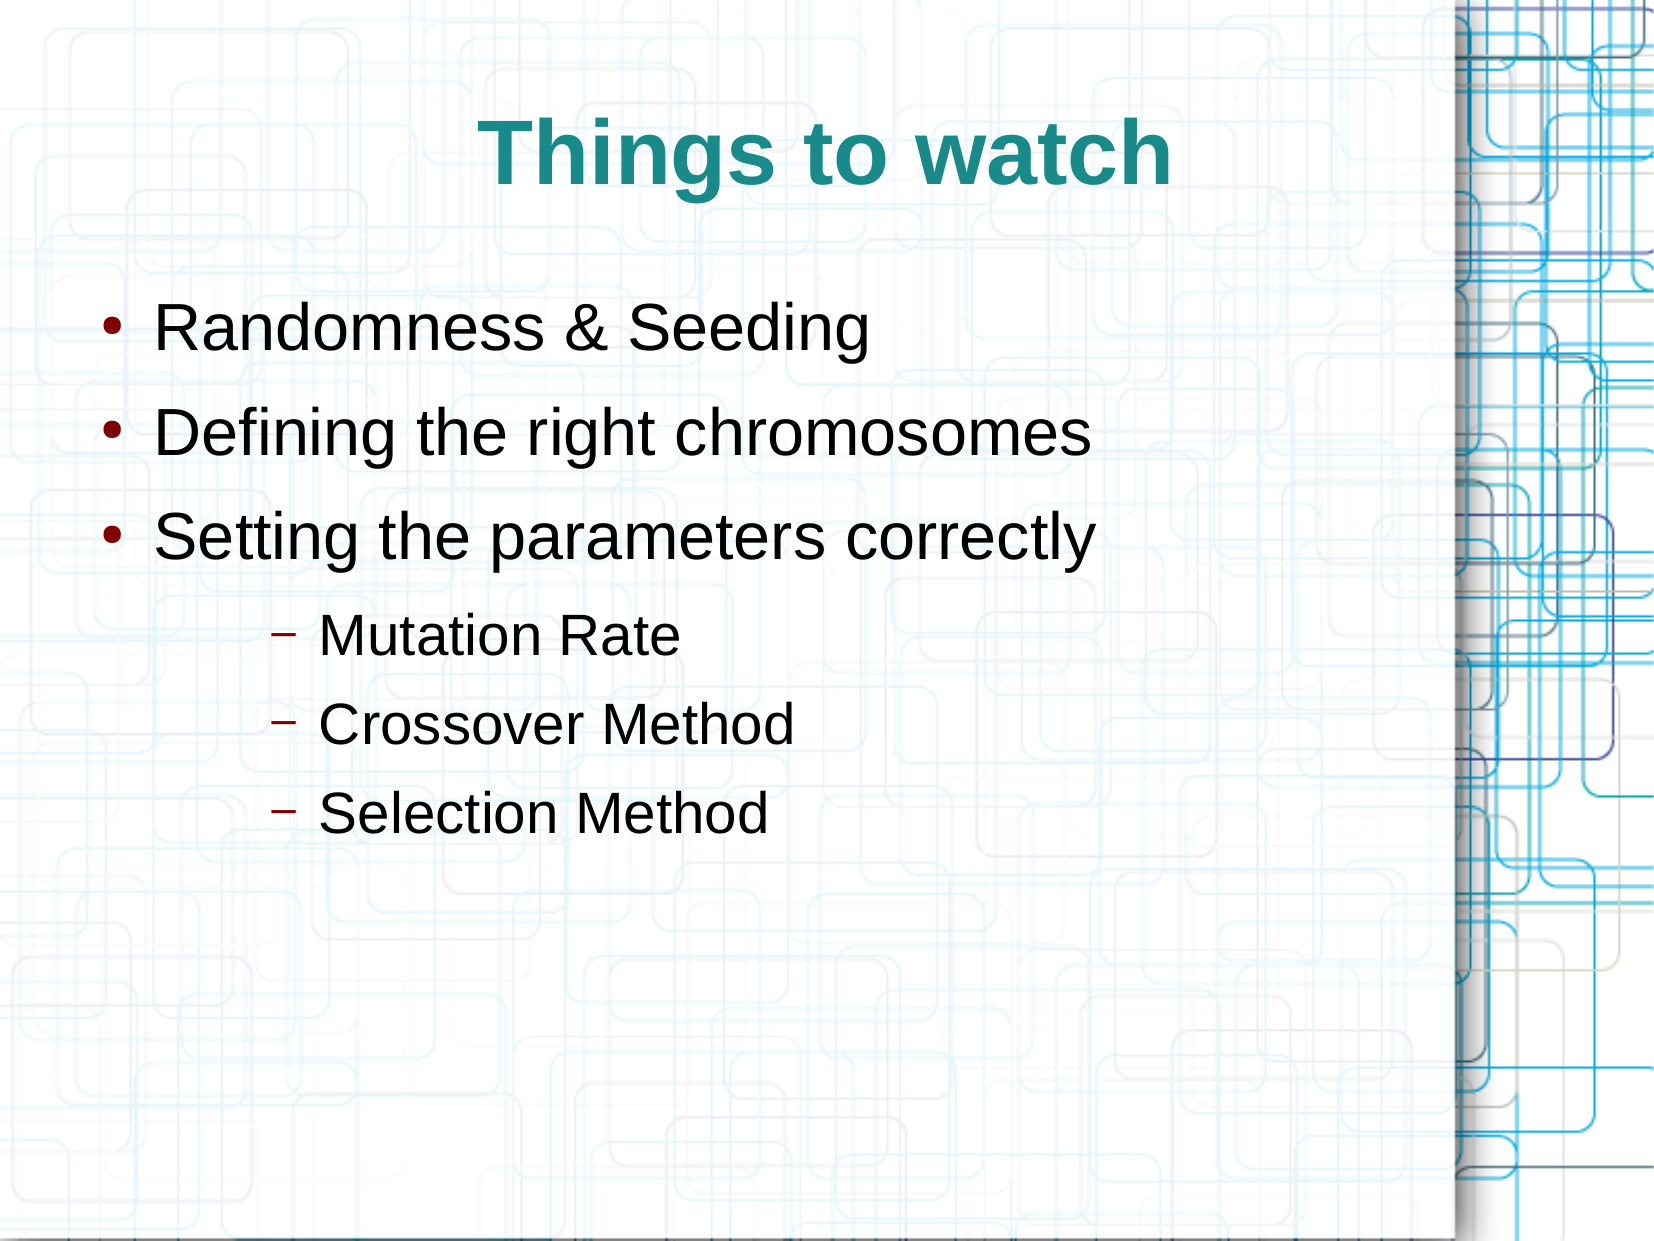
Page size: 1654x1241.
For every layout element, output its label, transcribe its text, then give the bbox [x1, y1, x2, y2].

picture [0, 0, 1654, 1241]
title Things to watch [82, 56, 1571, 250]
list Randomness & Seeding Defining the right chromosomes Setting the parameters correctly Mutation Rate Crossover Method Selection Method [82, 290, 1571, 1094]
